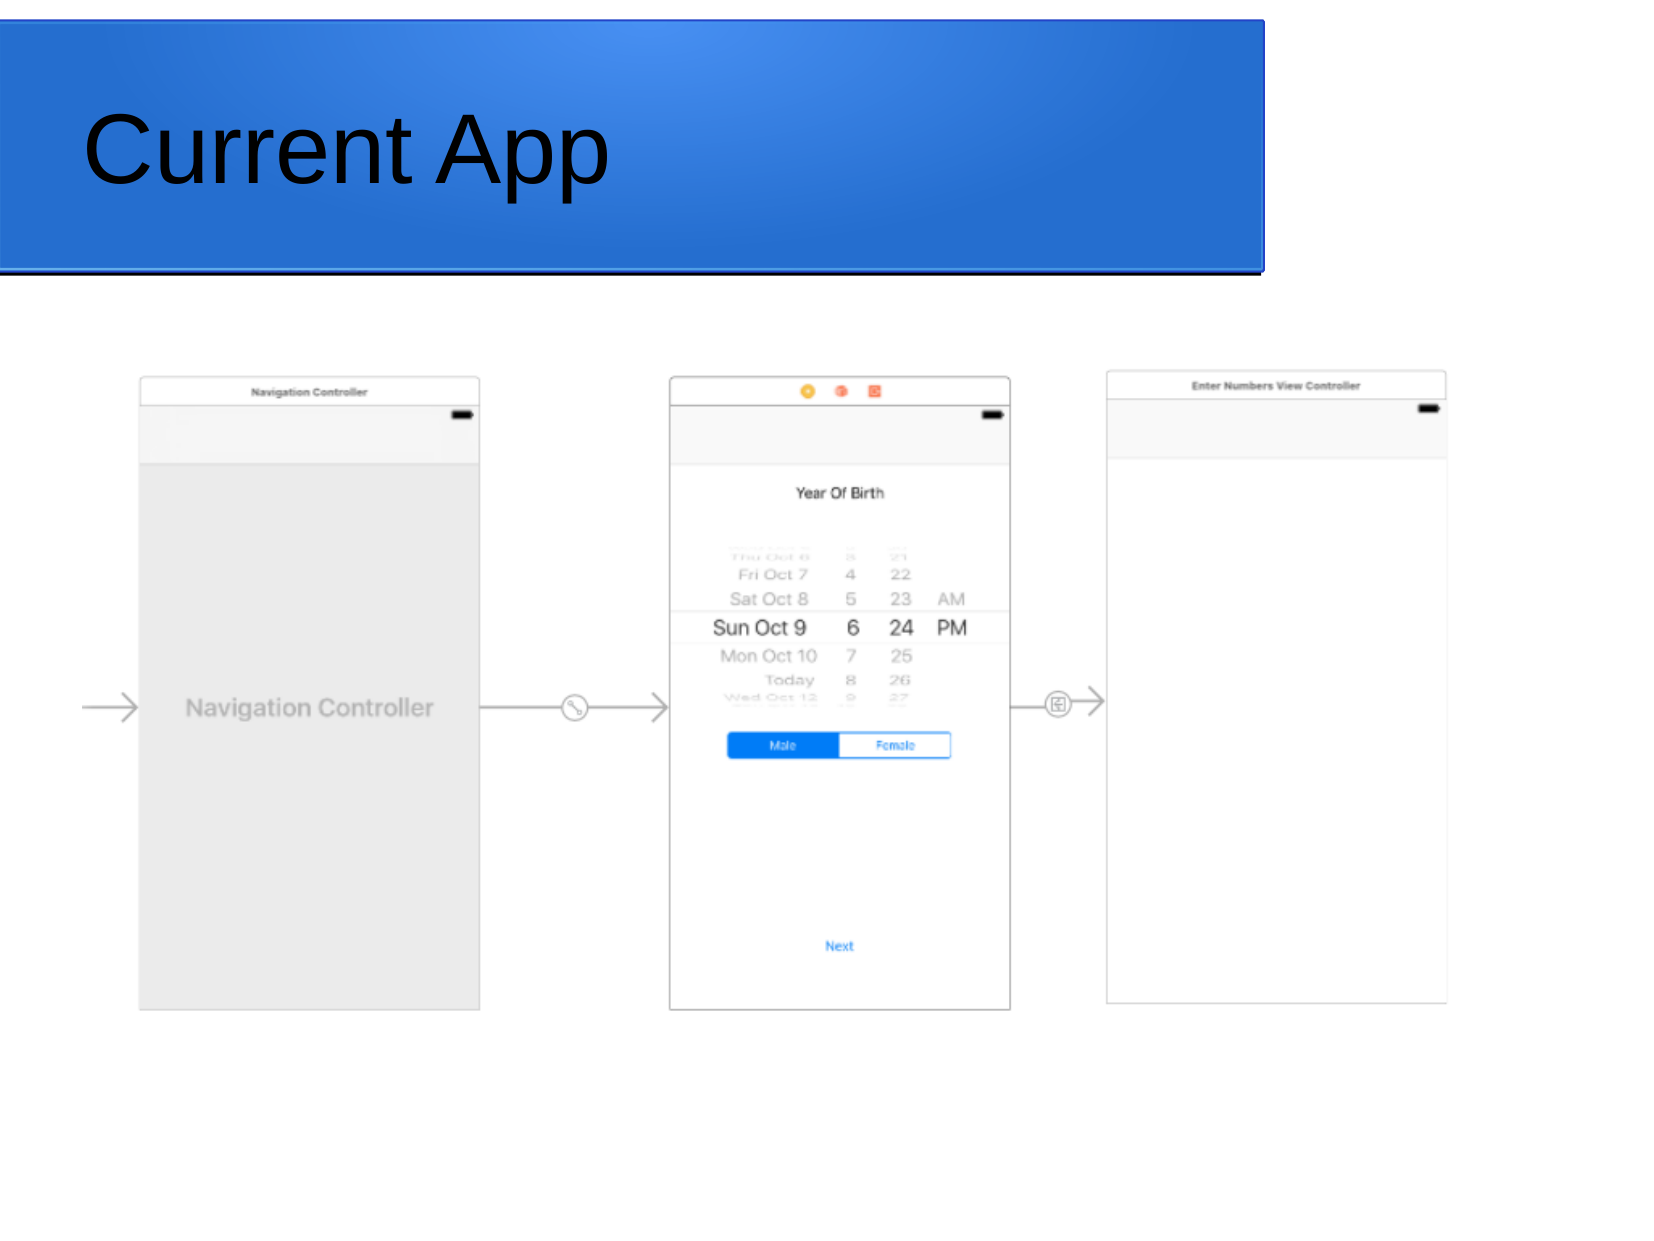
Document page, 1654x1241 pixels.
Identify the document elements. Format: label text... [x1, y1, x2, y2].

title Current App [82, 47, 1235, 252]
picture [82, 355, 1571, 1040]
